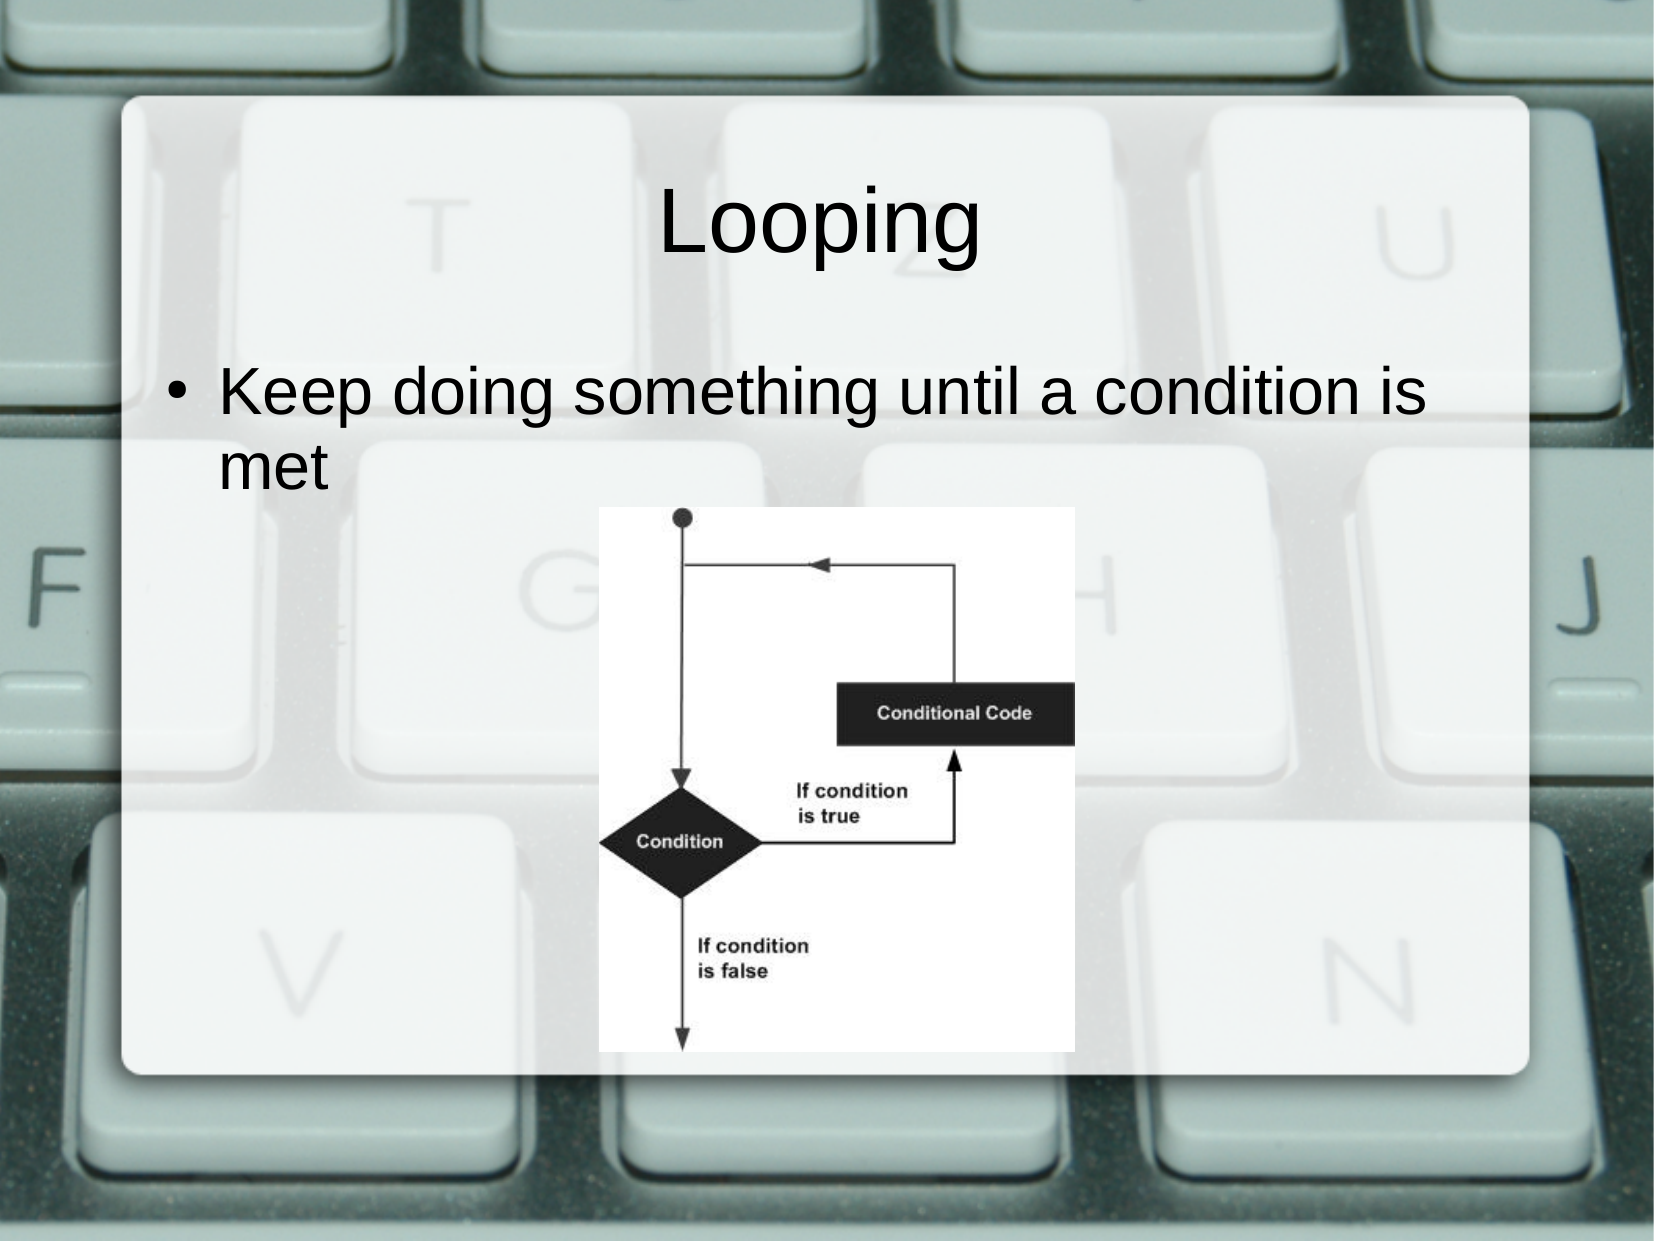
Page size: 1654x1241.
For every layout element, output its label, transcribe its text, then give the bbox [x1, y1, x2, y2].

list Keep doing something until a condition is met [147, 354, 1506, 1063]
title Looping [135, 117, 1506, 325]
picture [0, 0, 1654, 1241]
